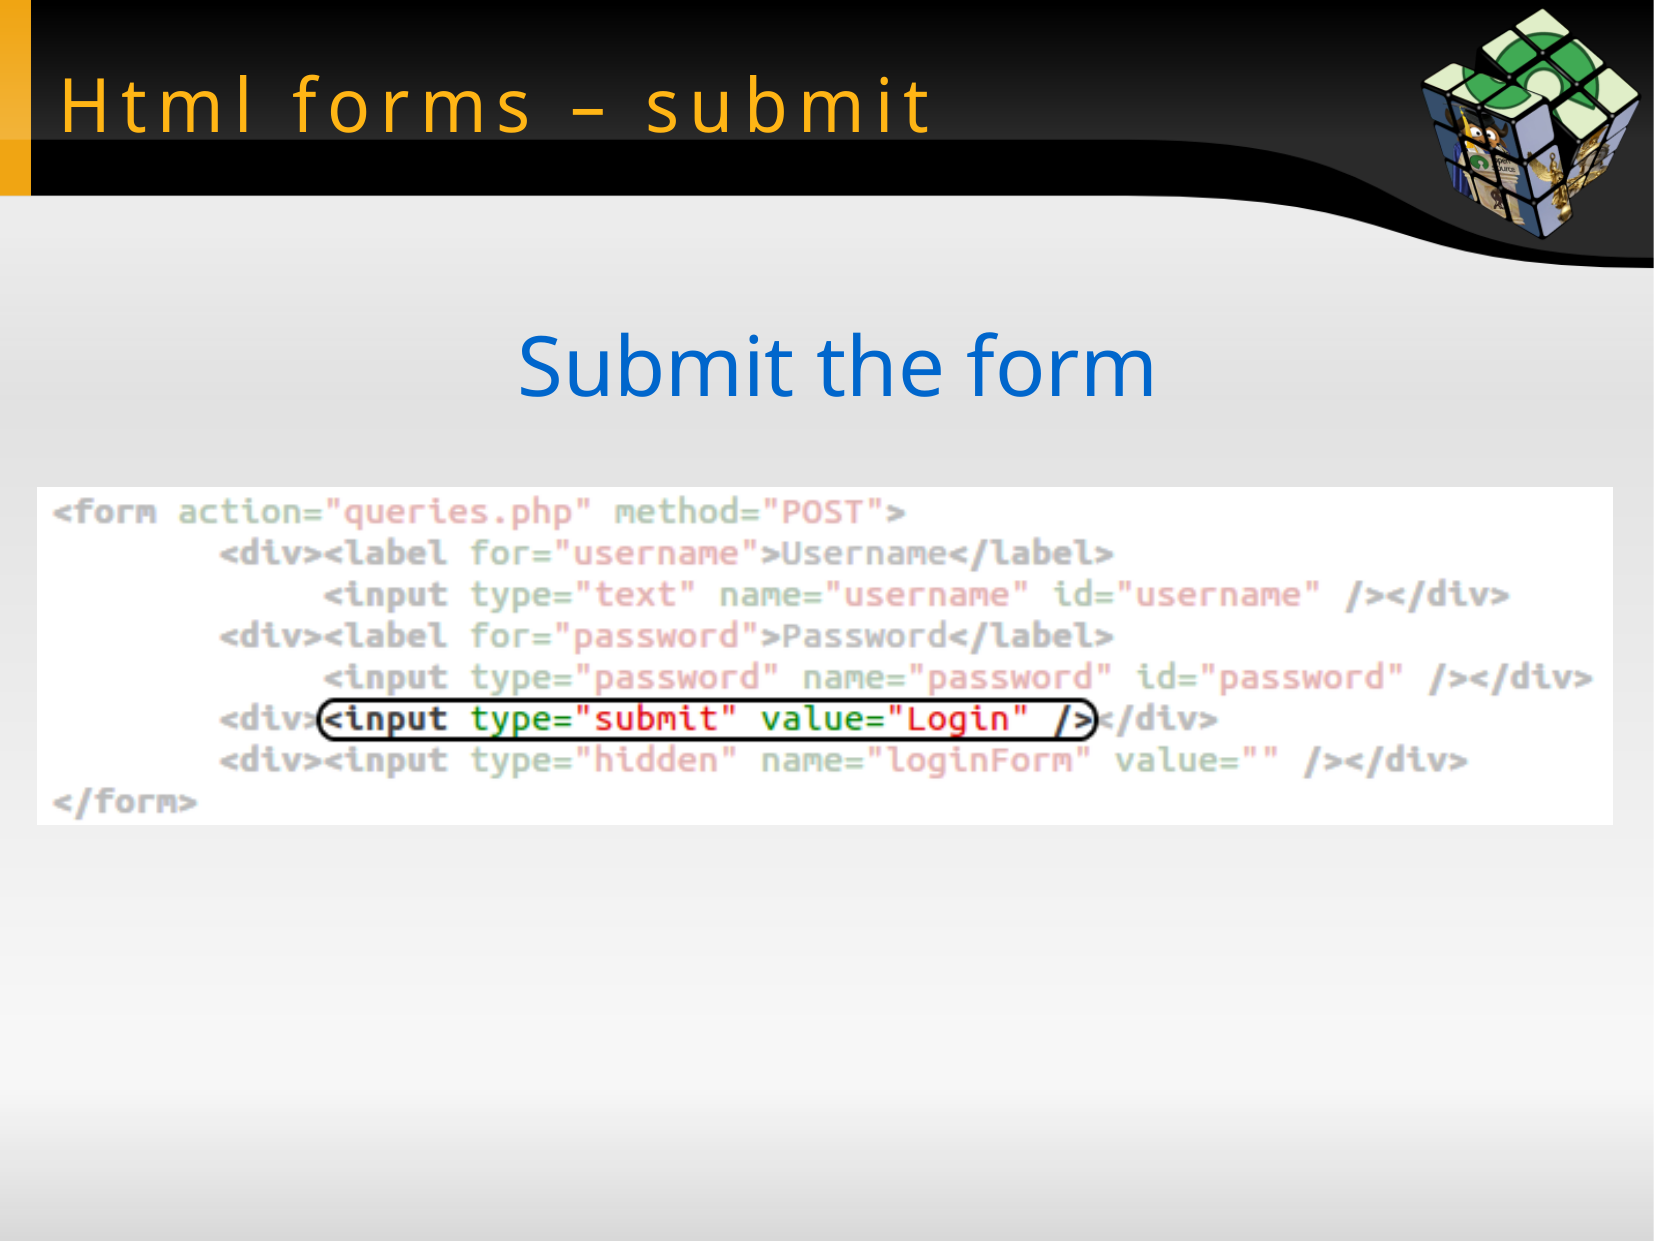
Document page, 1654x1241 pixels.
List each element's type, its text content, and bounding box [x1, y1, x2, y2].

picture [0, 0, 1654, 1241]
text_box Submit the form [502, 300, 1151, 409]
title Html forms – submit [59, 29, 1270, 178]
